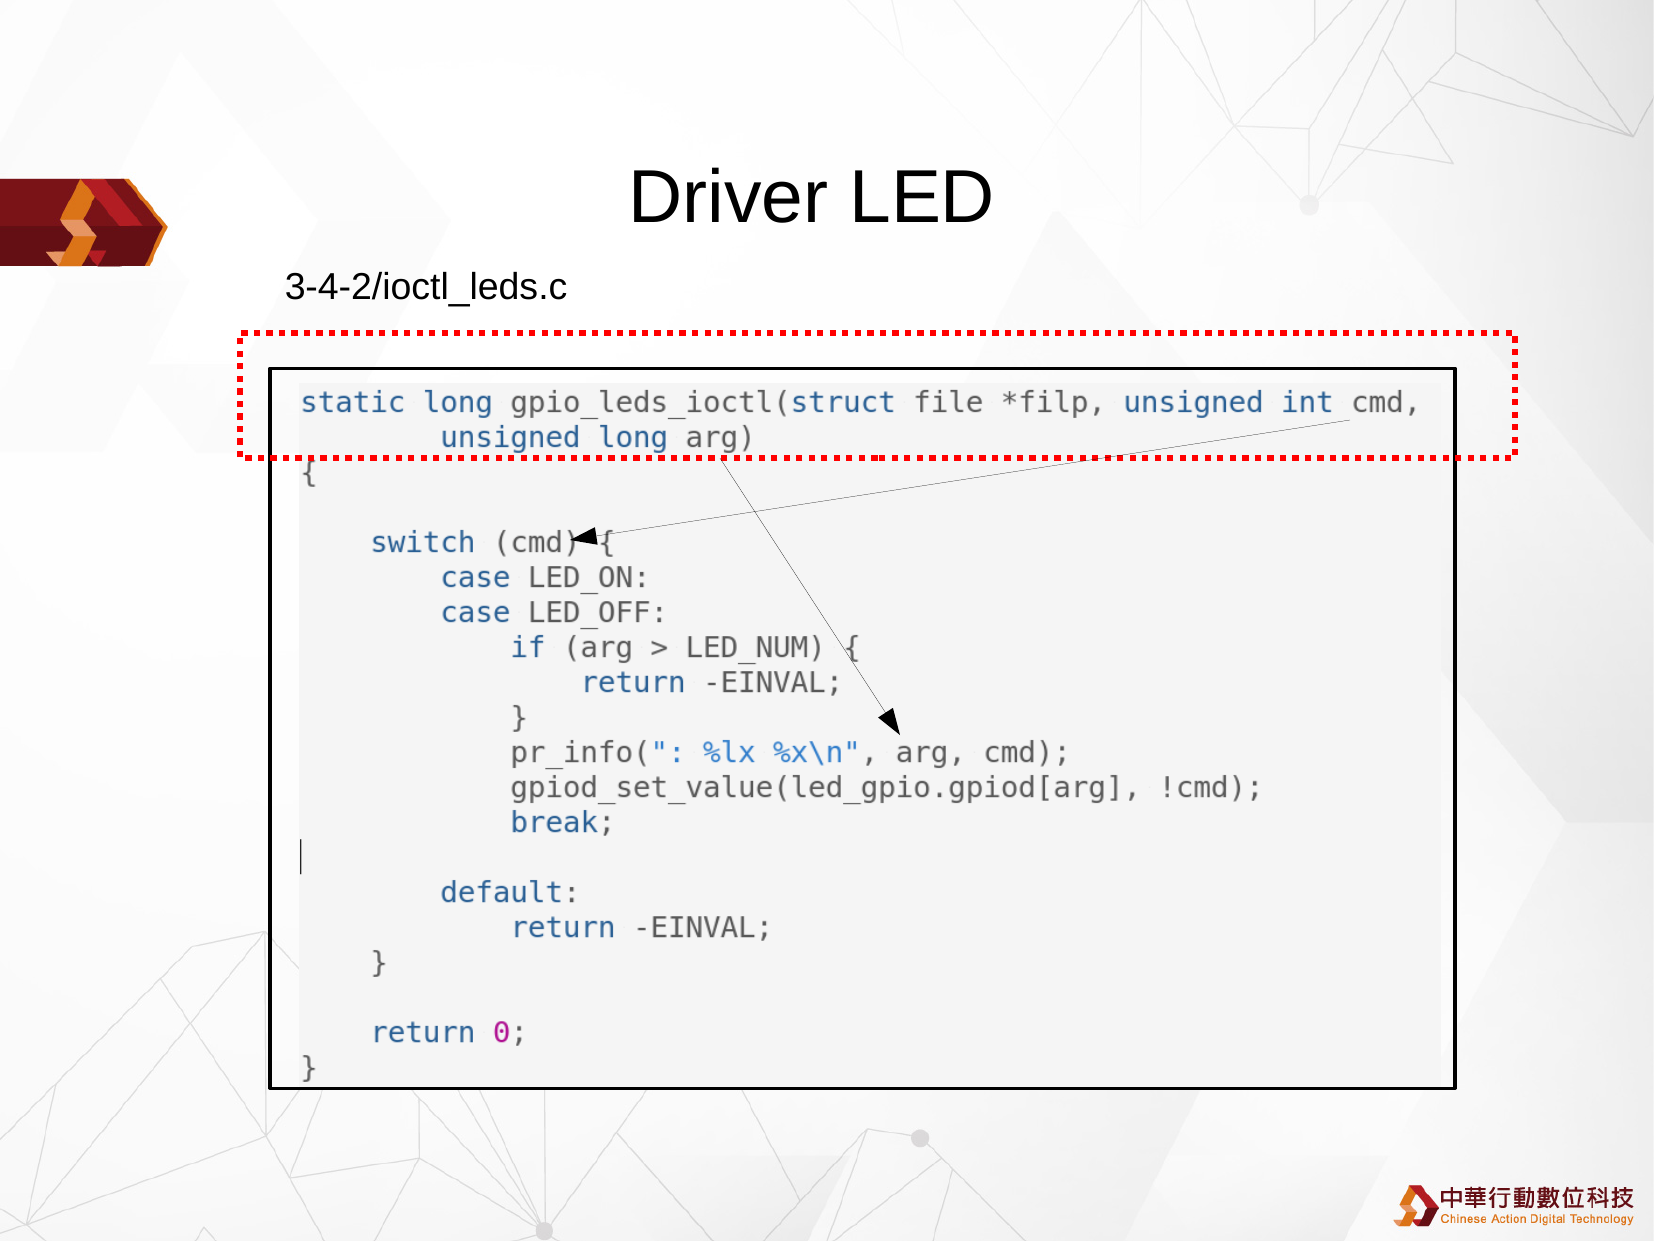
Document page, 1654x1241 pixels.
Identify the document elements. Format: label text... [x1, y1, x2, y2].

picture [0, 0, 1654, 1241]
text_box 3-4-2/ioctl_leds.c [270, 258, 639, 316]
title Driver LED [118, 112, 1506, 281]
